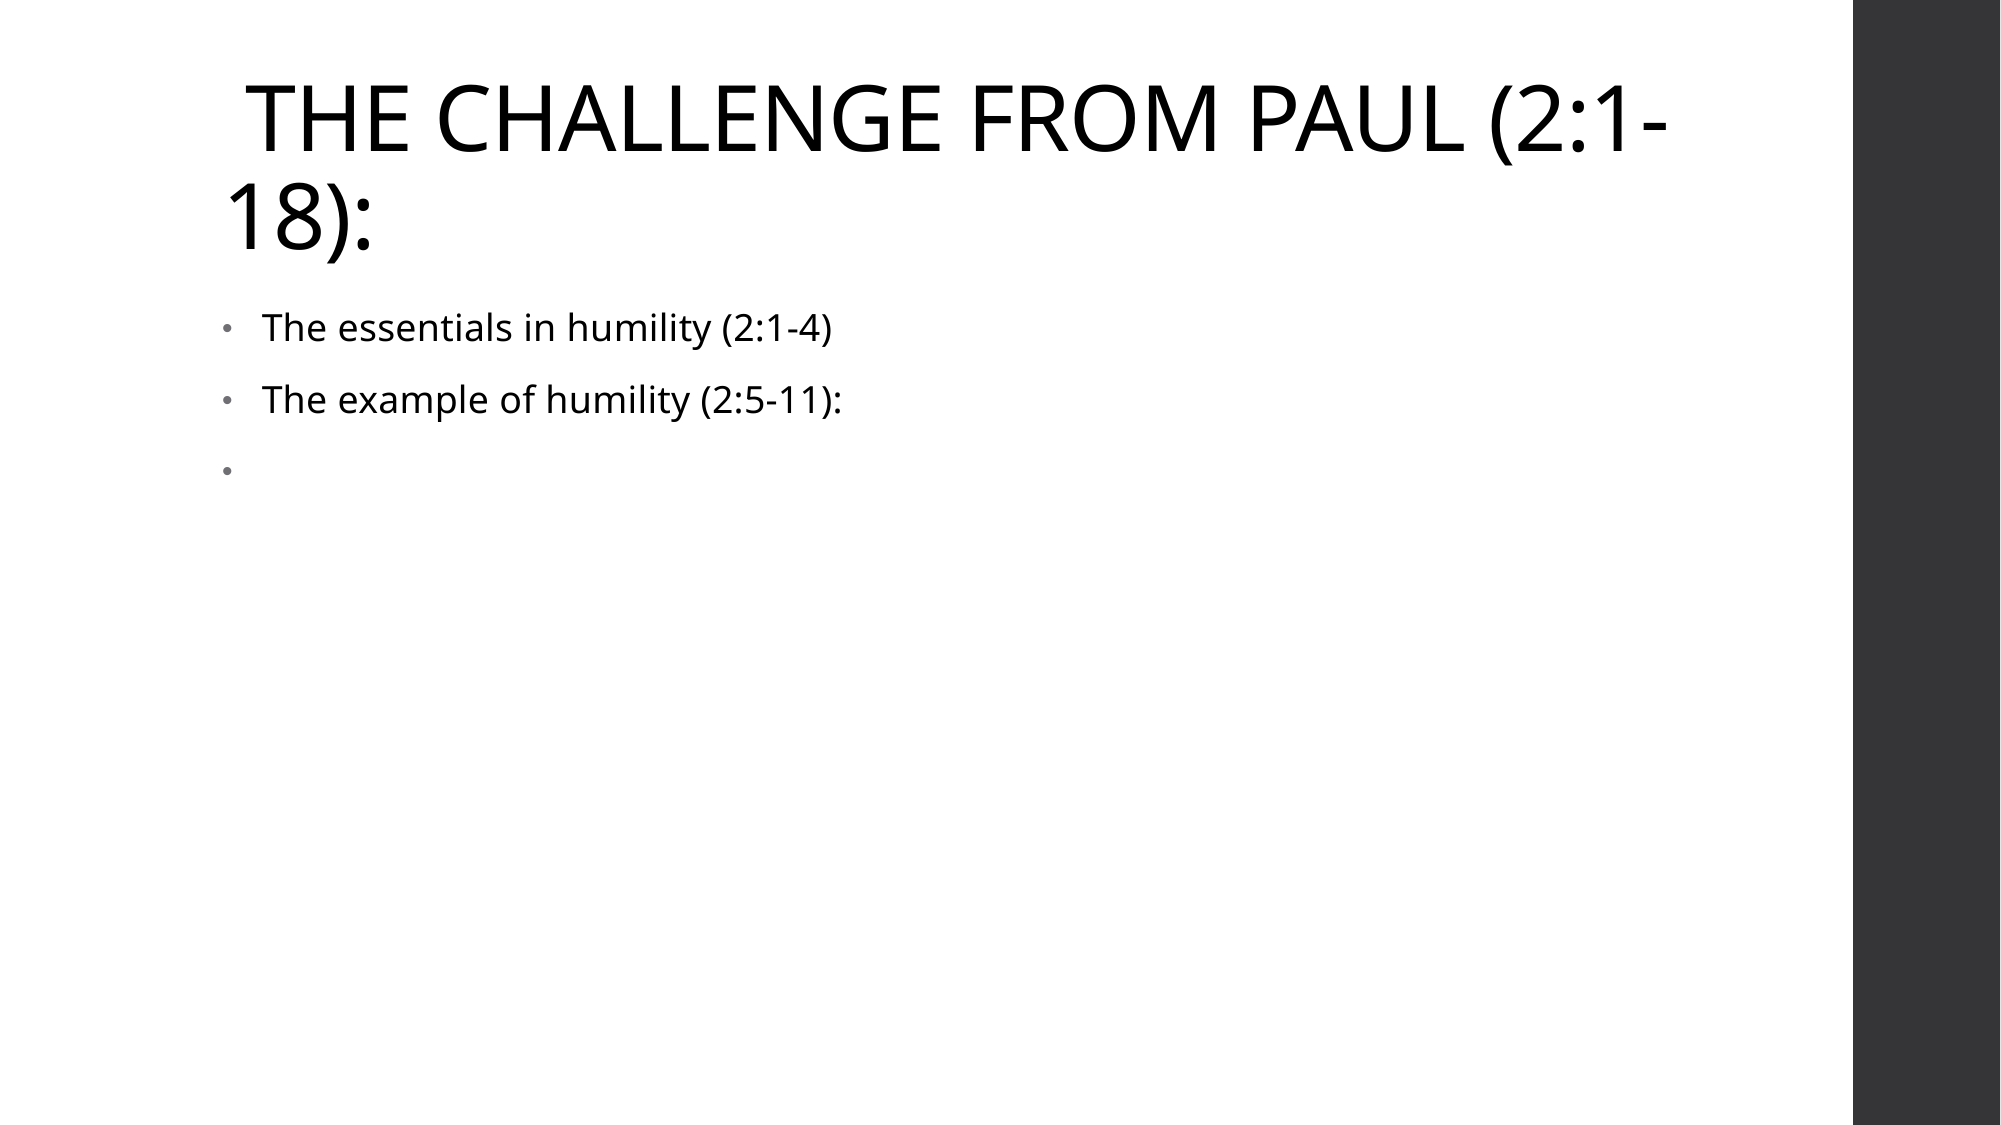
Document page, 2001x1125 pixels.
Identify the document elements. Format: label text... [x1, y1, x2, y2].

list The essentials in humility (2:1-4) The example of humility (2:5-11): [206, 299, 1617, 1014]
title THE CHALLENGE FROM PAUL (2:1-18): [206, 60, 1797, 278]
